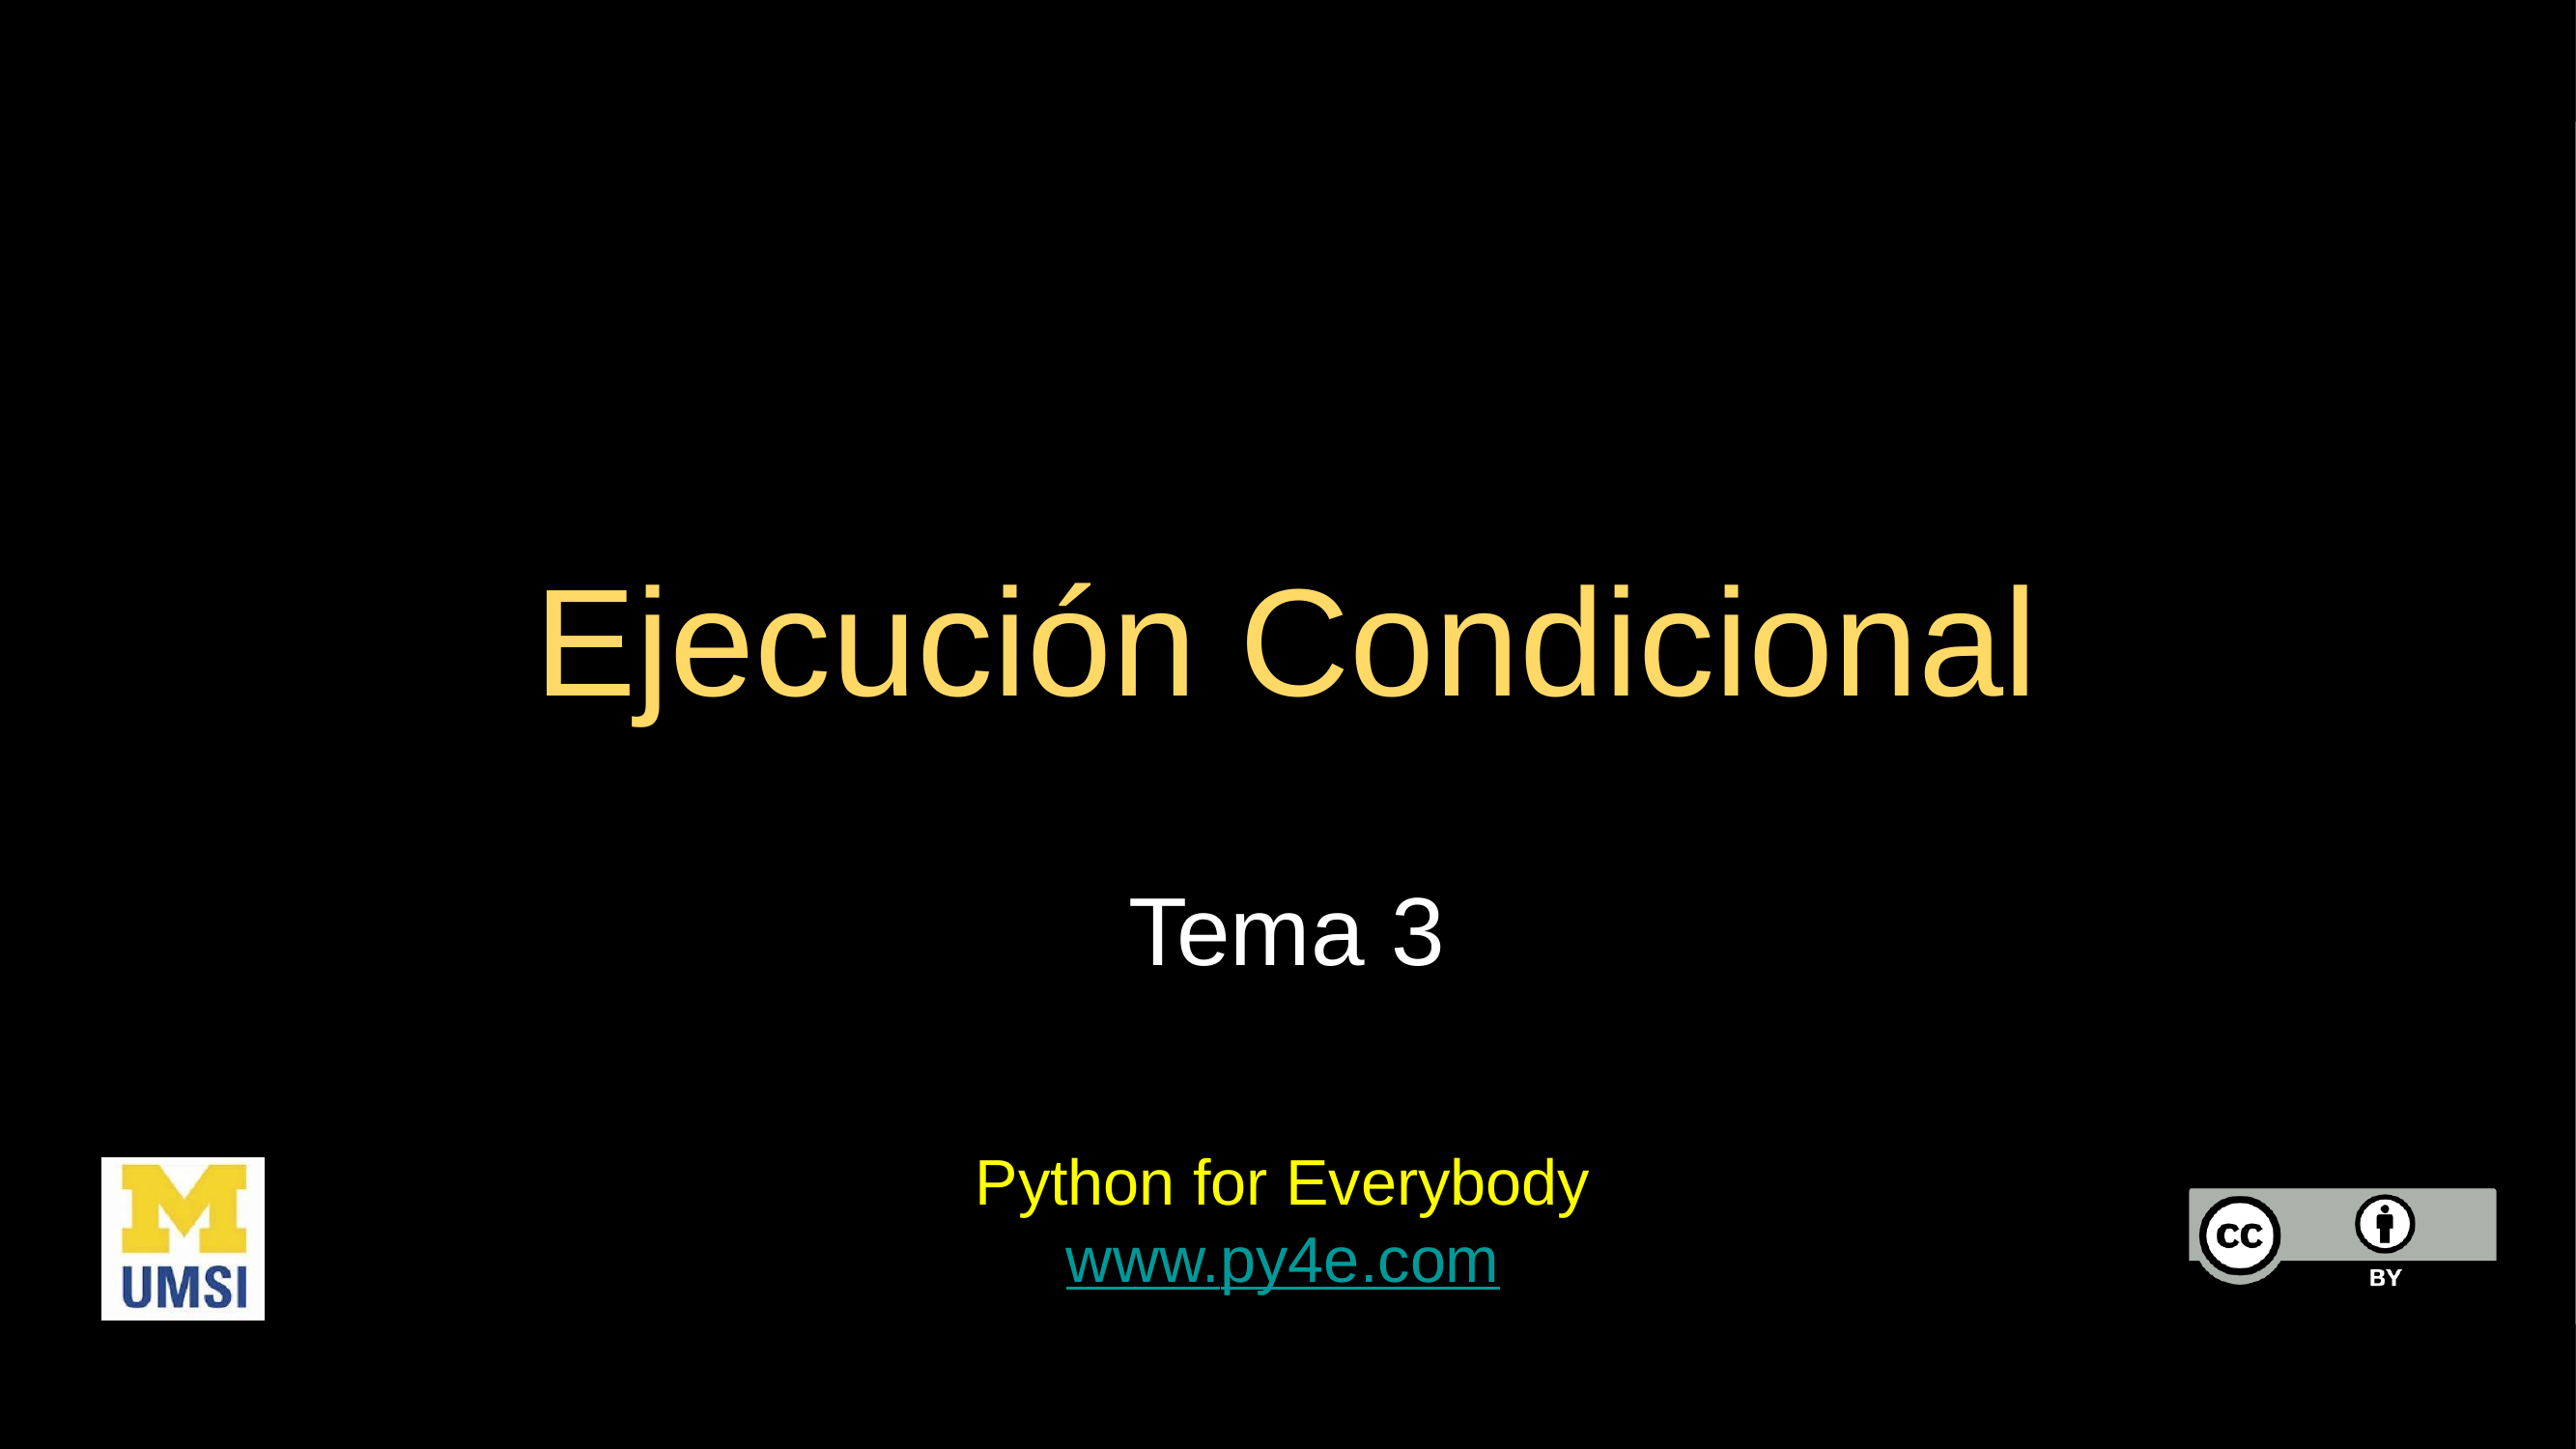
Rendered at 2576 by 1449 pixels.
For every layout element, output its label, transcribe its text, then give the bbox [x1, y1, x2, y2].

picture [101, 1157, 265, 1321]
list Tema 3 [183, 746, 2391, 914]
picture [2186, 1185, 2499, 1293]
title Ejecución Condicional [183, 243, 2391, 733]
text_box Python for Everybody www.py4e.com [646, 1137, 1920, 1299]
